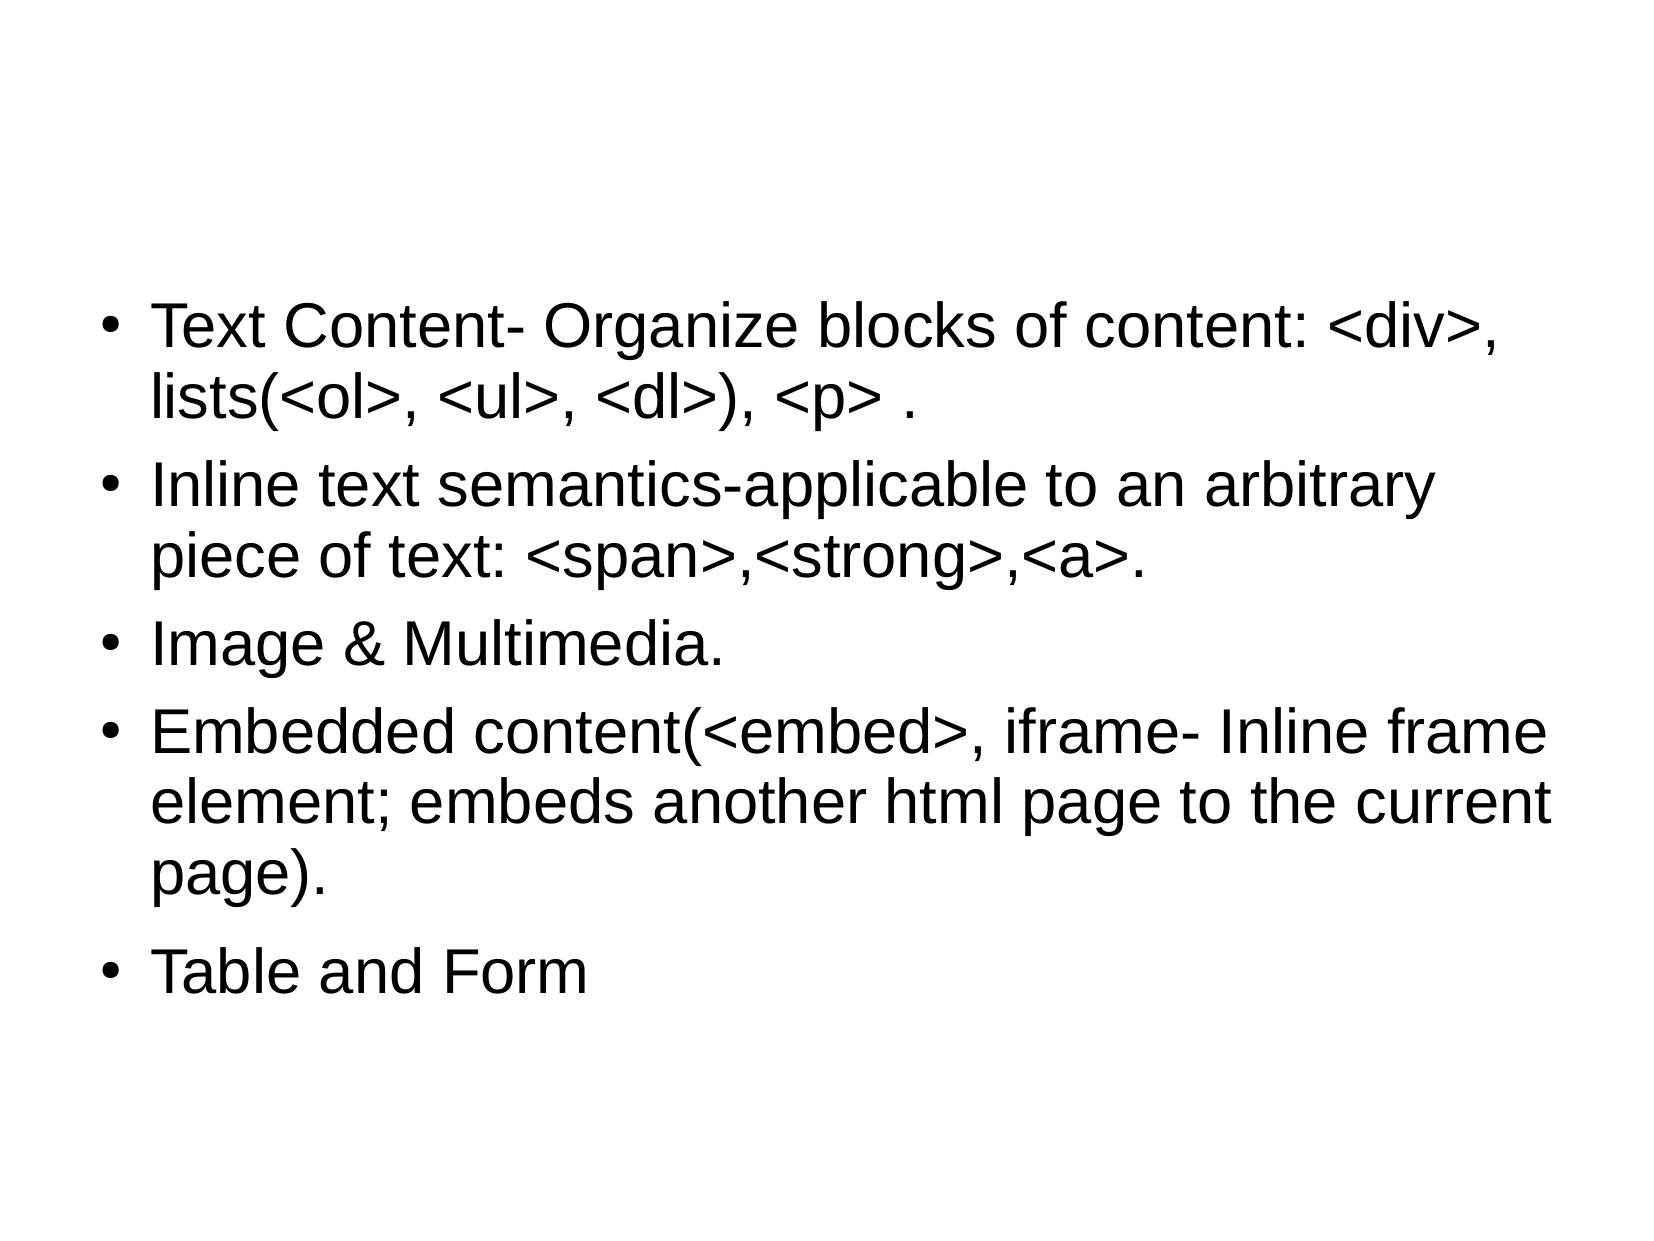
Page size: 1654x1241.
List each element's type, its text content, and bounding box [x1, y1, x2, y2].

list Text Content- Organize blocks of content: <div>, lists(<ol>, <ul>, <dl>), <p> . Inline text semantics-applicable to an arbitrary piece of text: <span>,<strong>,<a>. Image & Multimedia. Embedded content(<embed>, iframe- Inline frame element; embeds another html page to the current page). Table and Form [82, 290, 1571, 1010]
